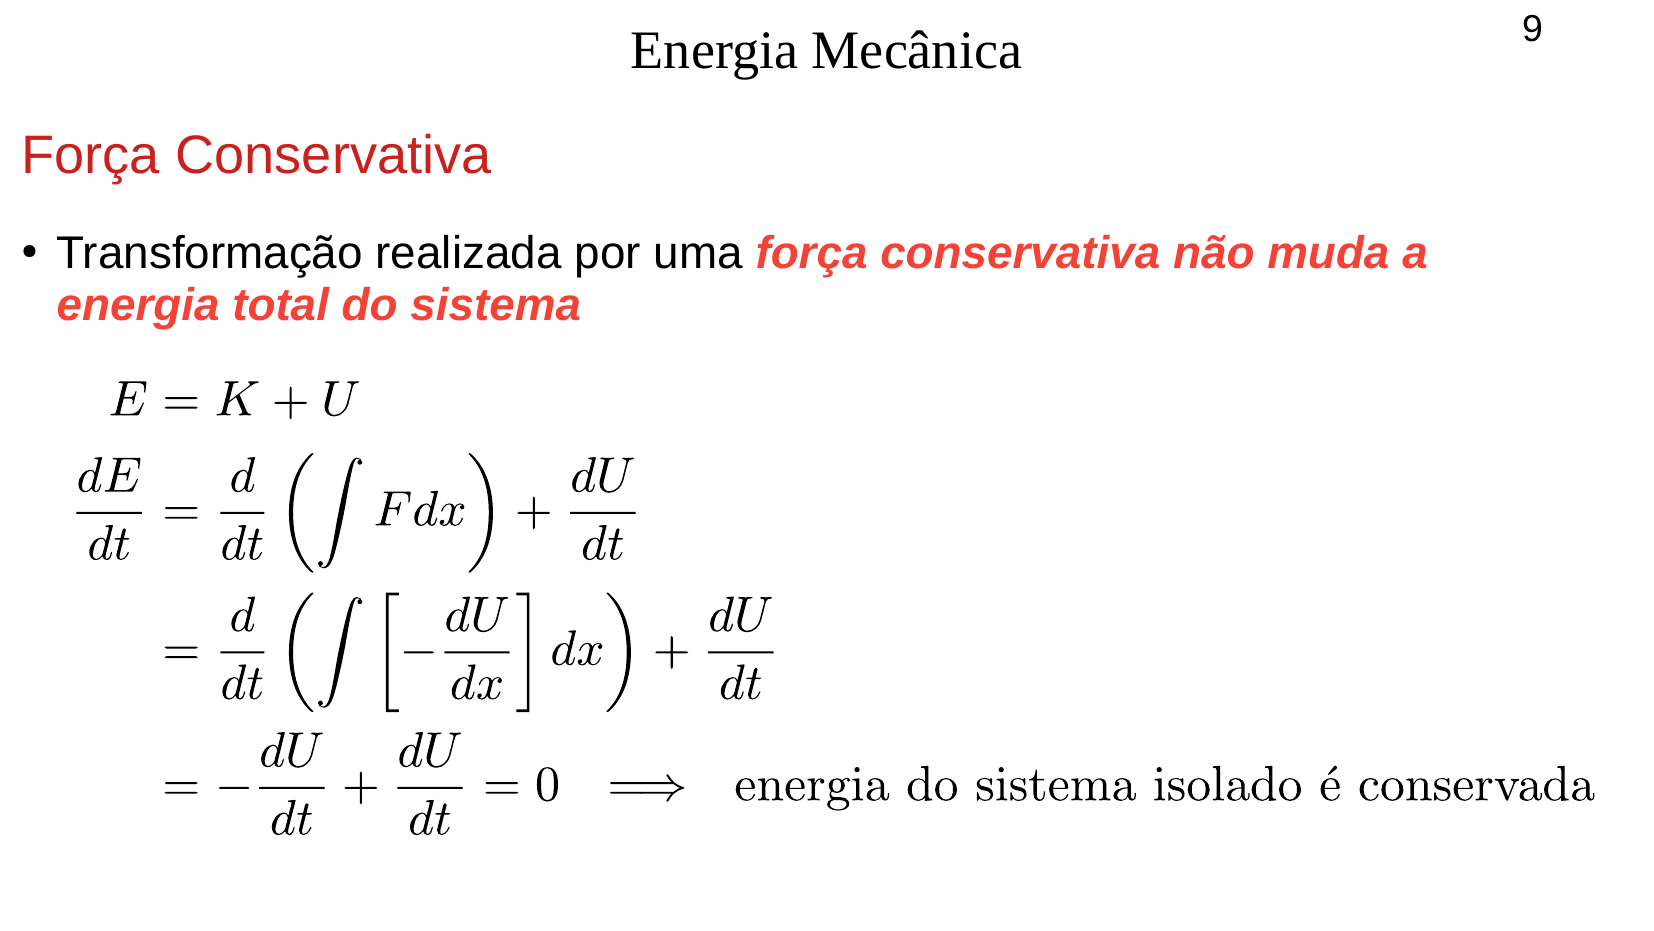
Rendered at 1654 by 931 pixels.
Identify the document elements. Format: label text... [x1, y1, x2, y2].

picture [74, 379, 1597, 837]
text_box Energia Mecânica [616, 0, 1038, 88]
text_box Força Conservativa Transformação realizada por uma força conservativa não muda a energia total do sistema [6, 117, 1610, 375]
text_box <number> [1507, 0, 1654, 71]
